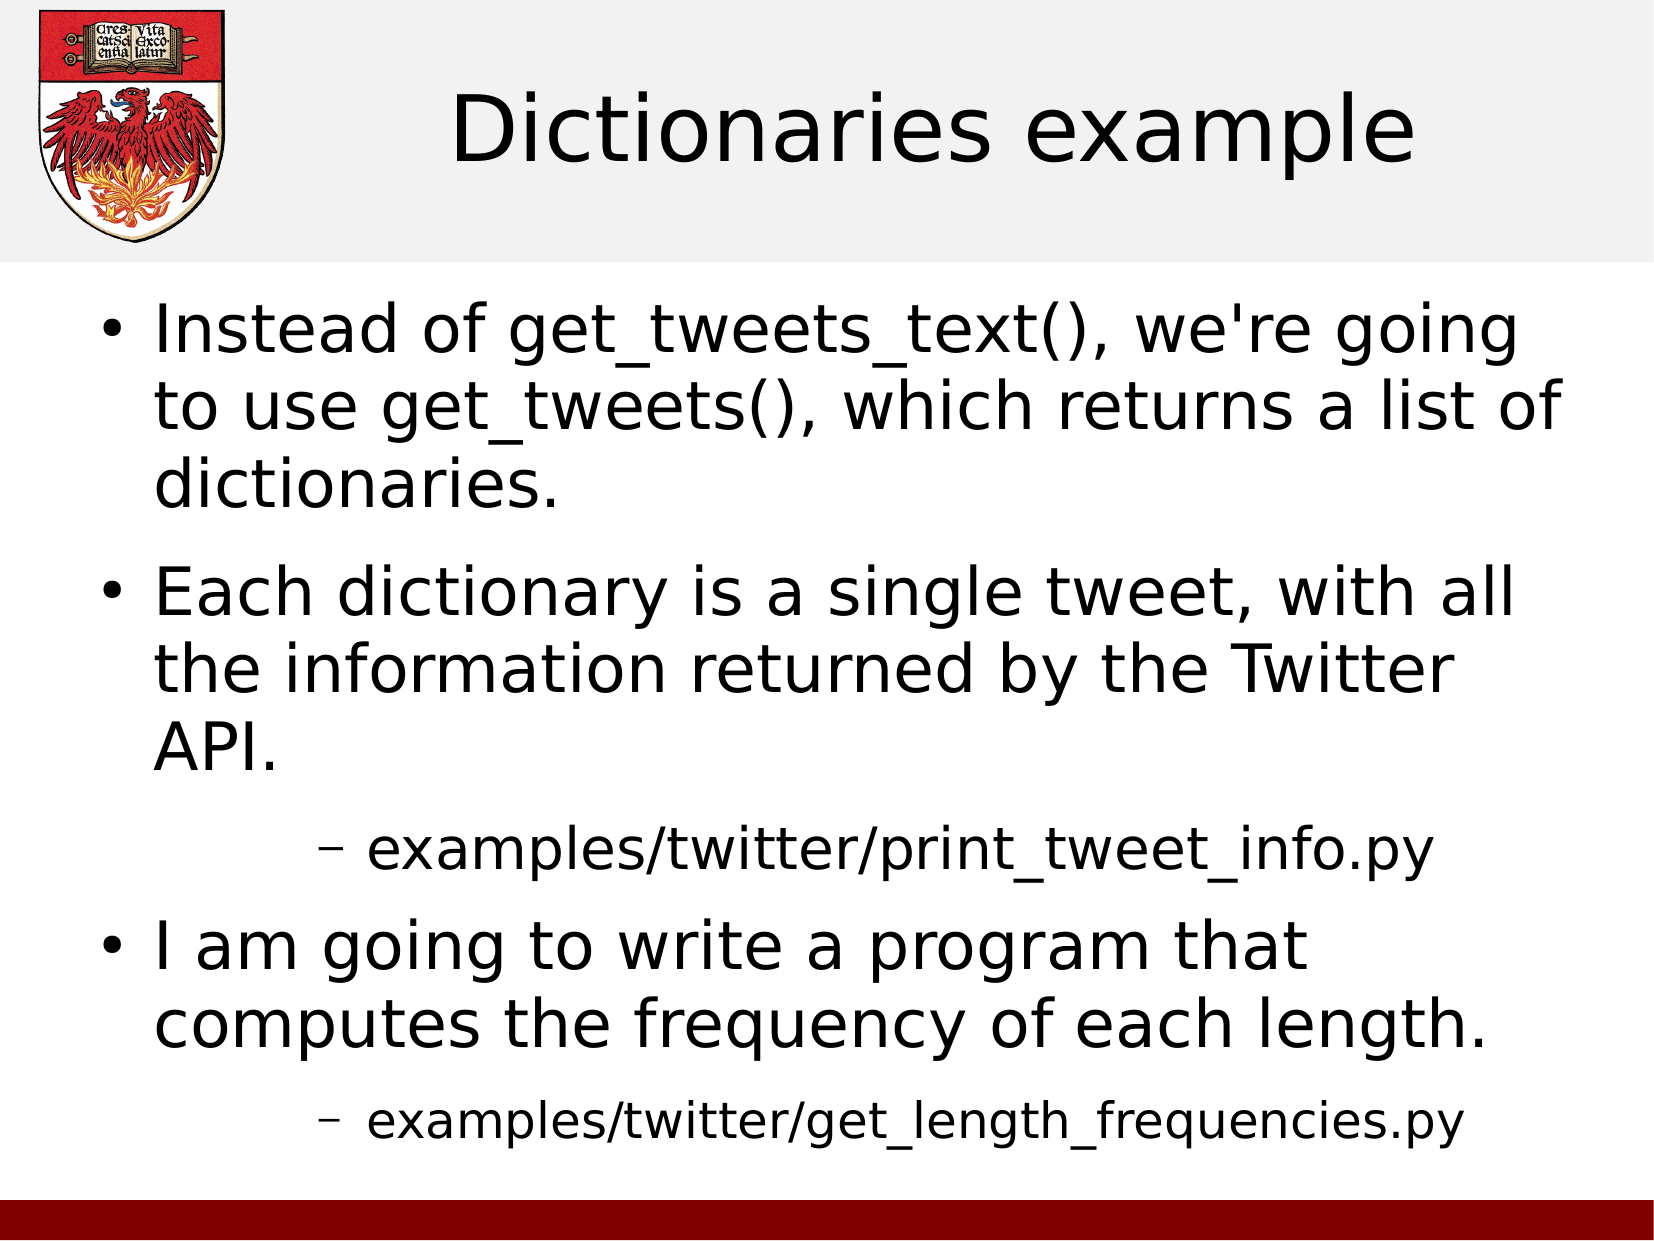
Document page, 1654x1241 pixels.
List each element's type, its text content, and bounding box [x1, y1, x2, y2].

title Dictionaries example [298, 25, 1570, 233]
picture [37, 9, 226, 244]
list Instead of get_tweets_text(), we're going to use get_tweets(), which returns a list of dictionaries. Each dictionary is a single tweet, with all the information returned by the Twitter API. examples/twitter/print_tweet_info.py I am going to write a program that computes the frequency of each length. examples/twitter/get_length_frequencies.py [82, 290, 1571, 1152]
